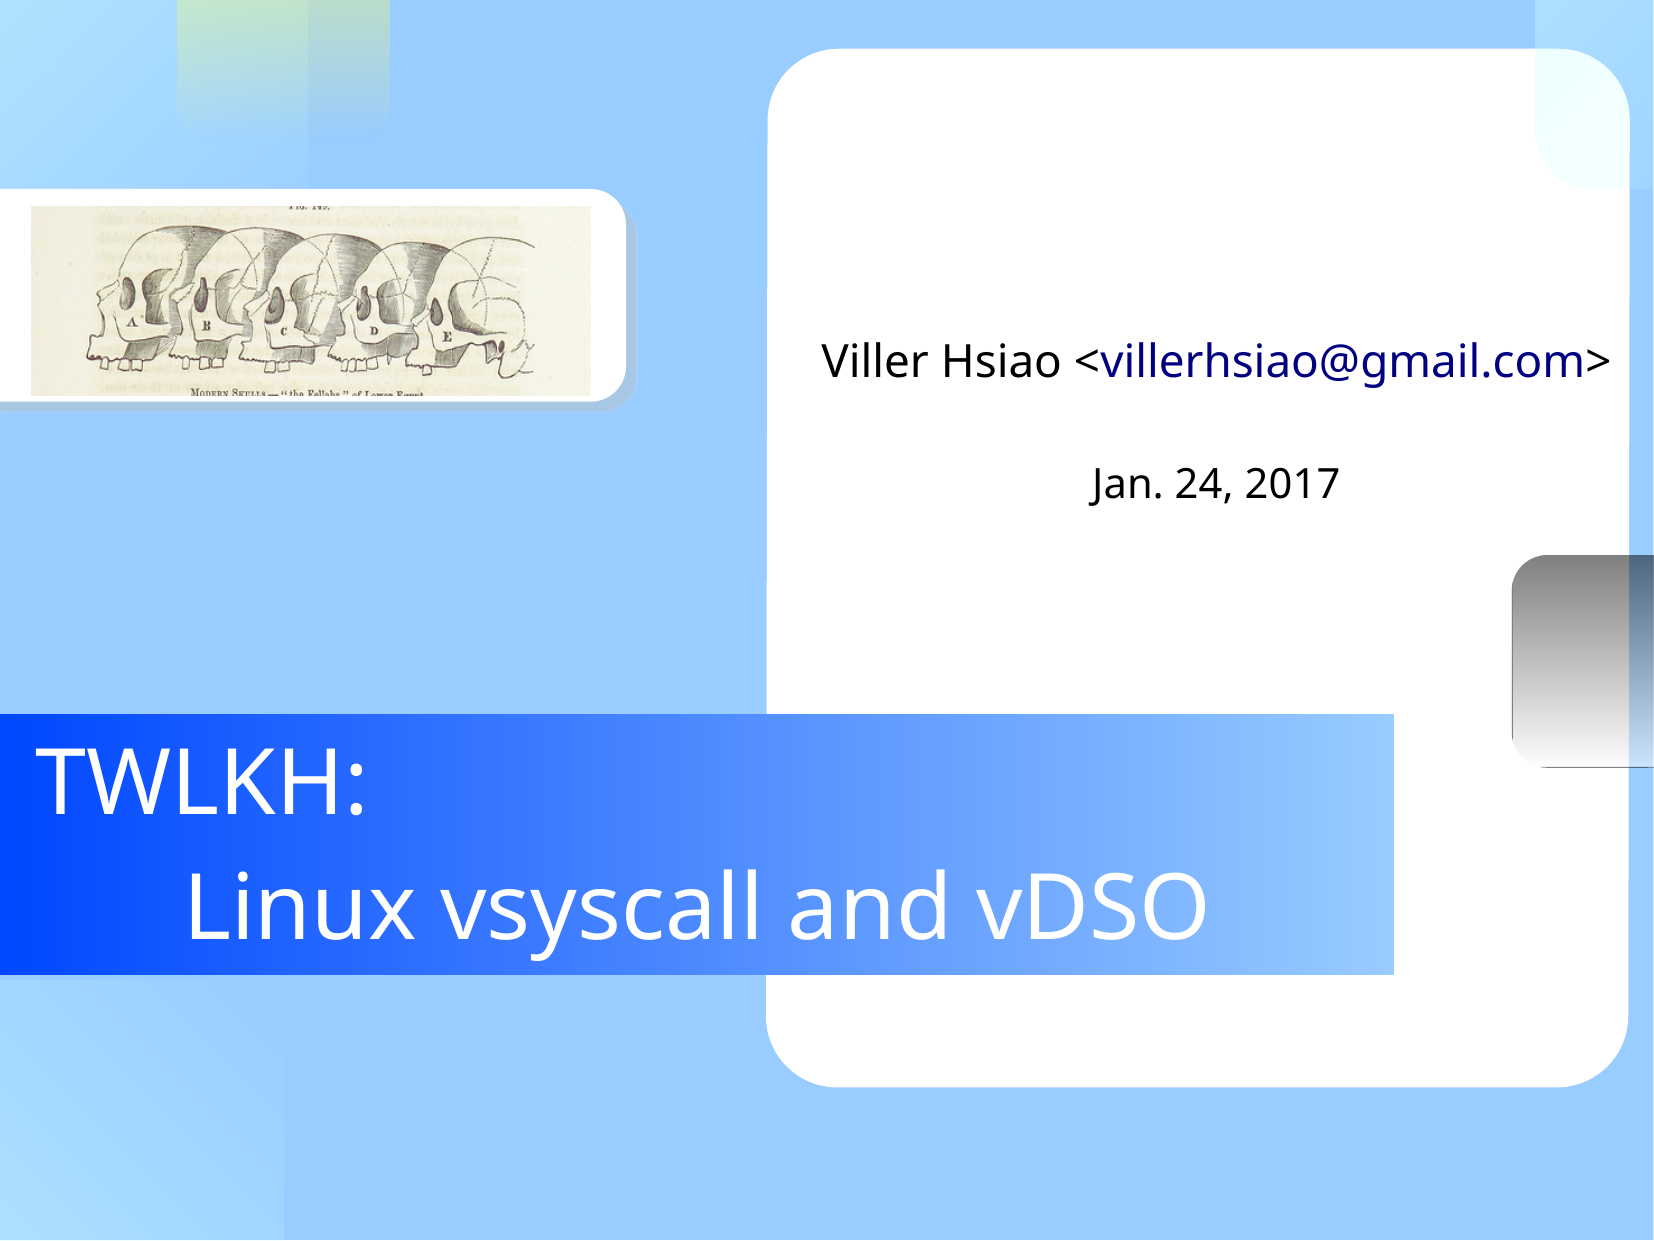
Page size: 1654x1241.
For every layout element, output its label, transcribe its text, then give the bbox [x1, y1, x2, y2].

picture [31, 206, 591, 396]
title TWLKH: Linux vsyscall and vDSO [35, 734, 1366, 949]
subtitle Viller Hsiao <villerhsiao@gmail.com> Jan. 24, 2017 [814, 338, 1619, 500]
